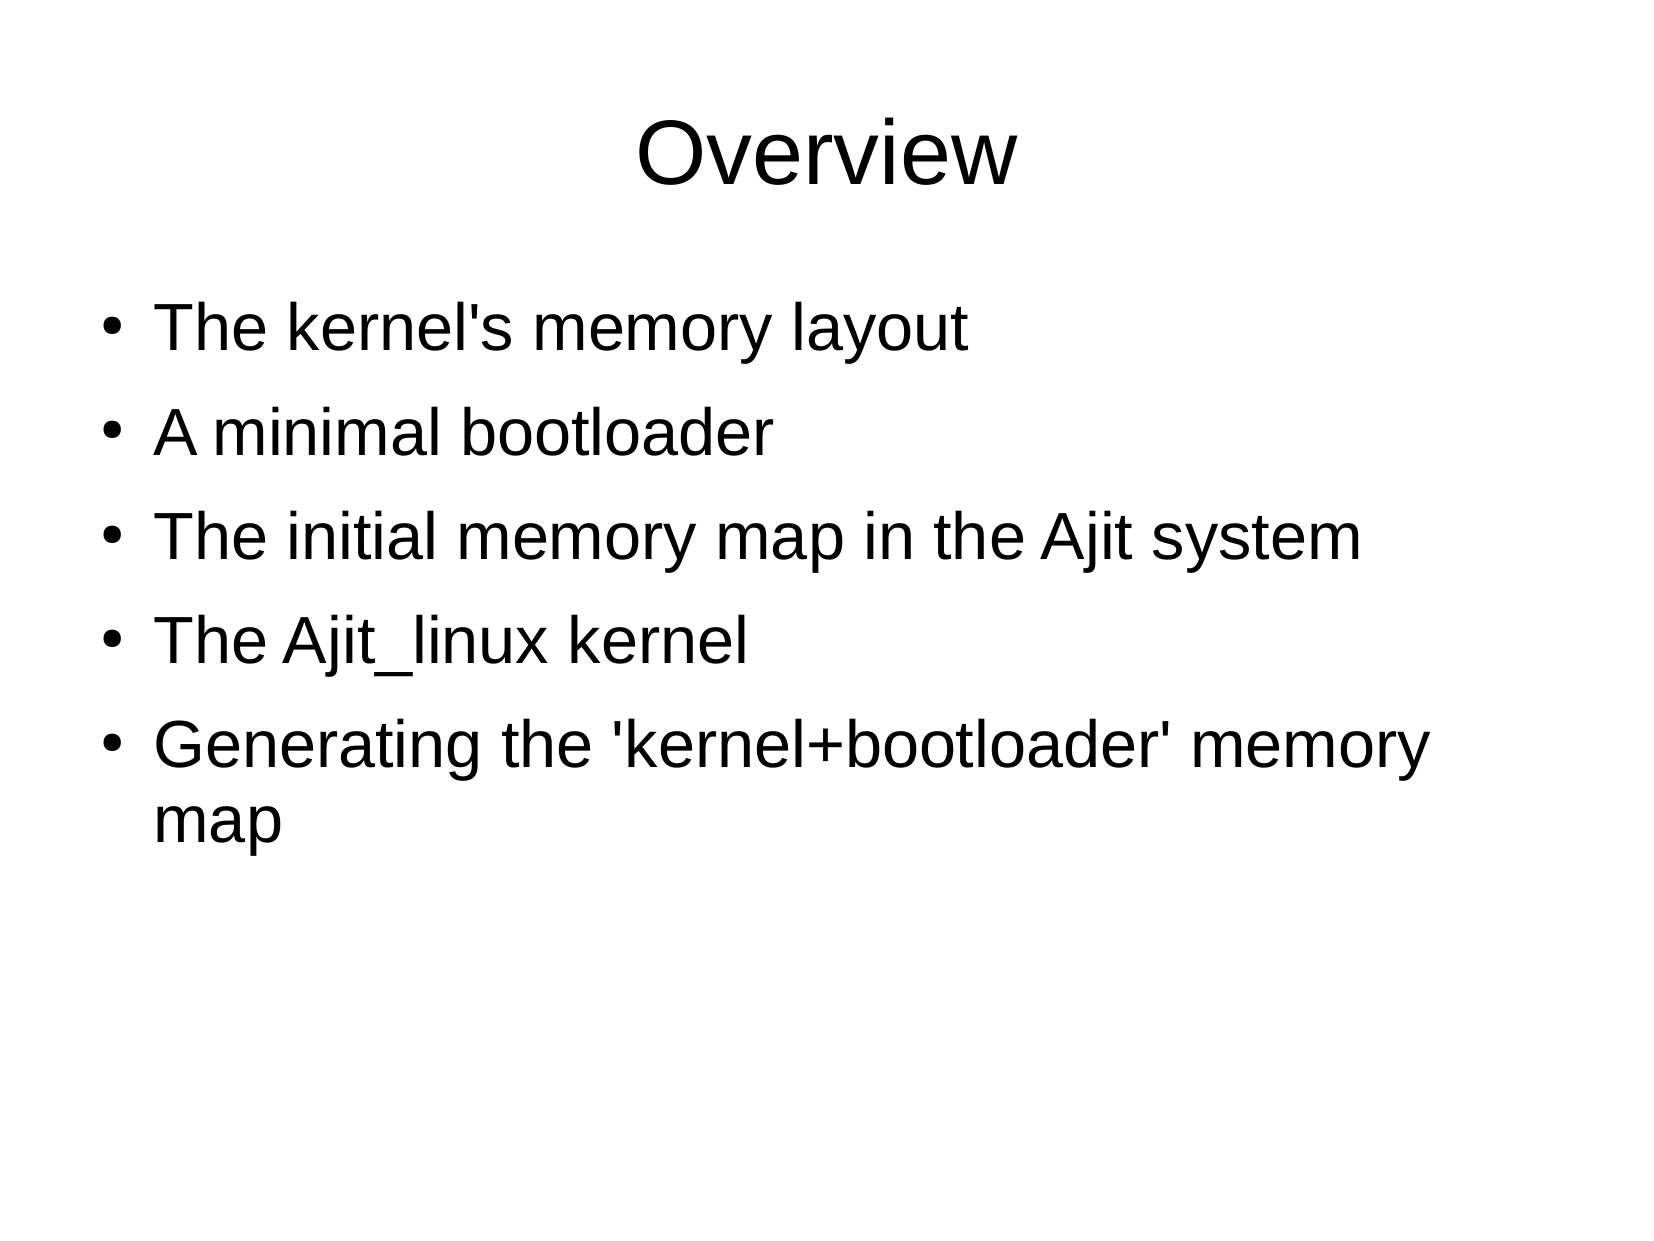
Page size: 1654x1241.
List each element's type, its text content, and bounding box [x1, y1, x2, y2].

title Overview [82, 49, 1571, 257]
list The kernel's memory layout A minimal bootloader The initial memory map in the Ajit system The Ajit_linux kernel Generating the 'kernel+bootloader' memory map [82, 290, 1538, 1010]
